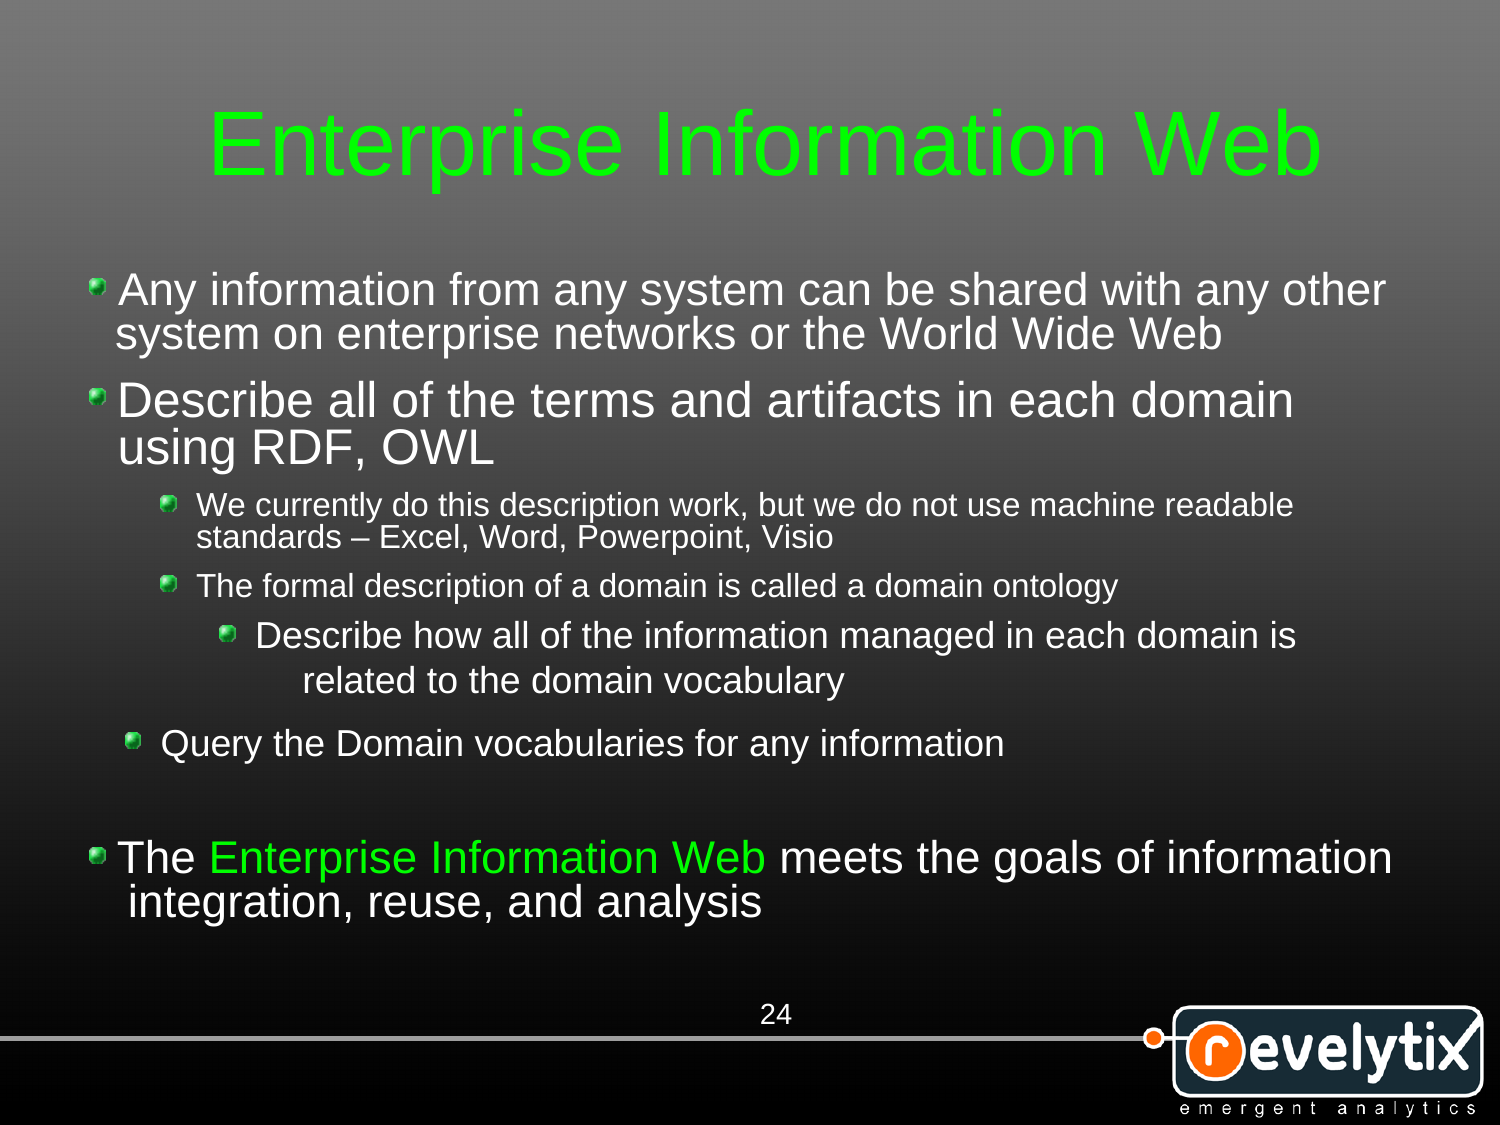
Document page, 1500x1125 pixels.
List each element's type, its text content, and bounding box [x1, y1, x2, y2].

picture [0, 0, 1500, 1125]
title Enterprise Information Web [75, 45, 1426, 233]
list Any information from any system can be shared with any other system on enterprise networks or the World Wide Web Describe all of the terms and artifacts in each domain using RDF, OWL We currently do this description work, but we do not use machine readable standards – Excel, Word, Powerpoint, Visio The formal description of a domain is called a domain ontology Describe how all of the information managed in each domain is related to the domain vocabulary Query the Domain vocabularies for any information The Enterprise Information Web meets the goals of information integration, reuse, and analysis [75, 262, 1426, 1063]
